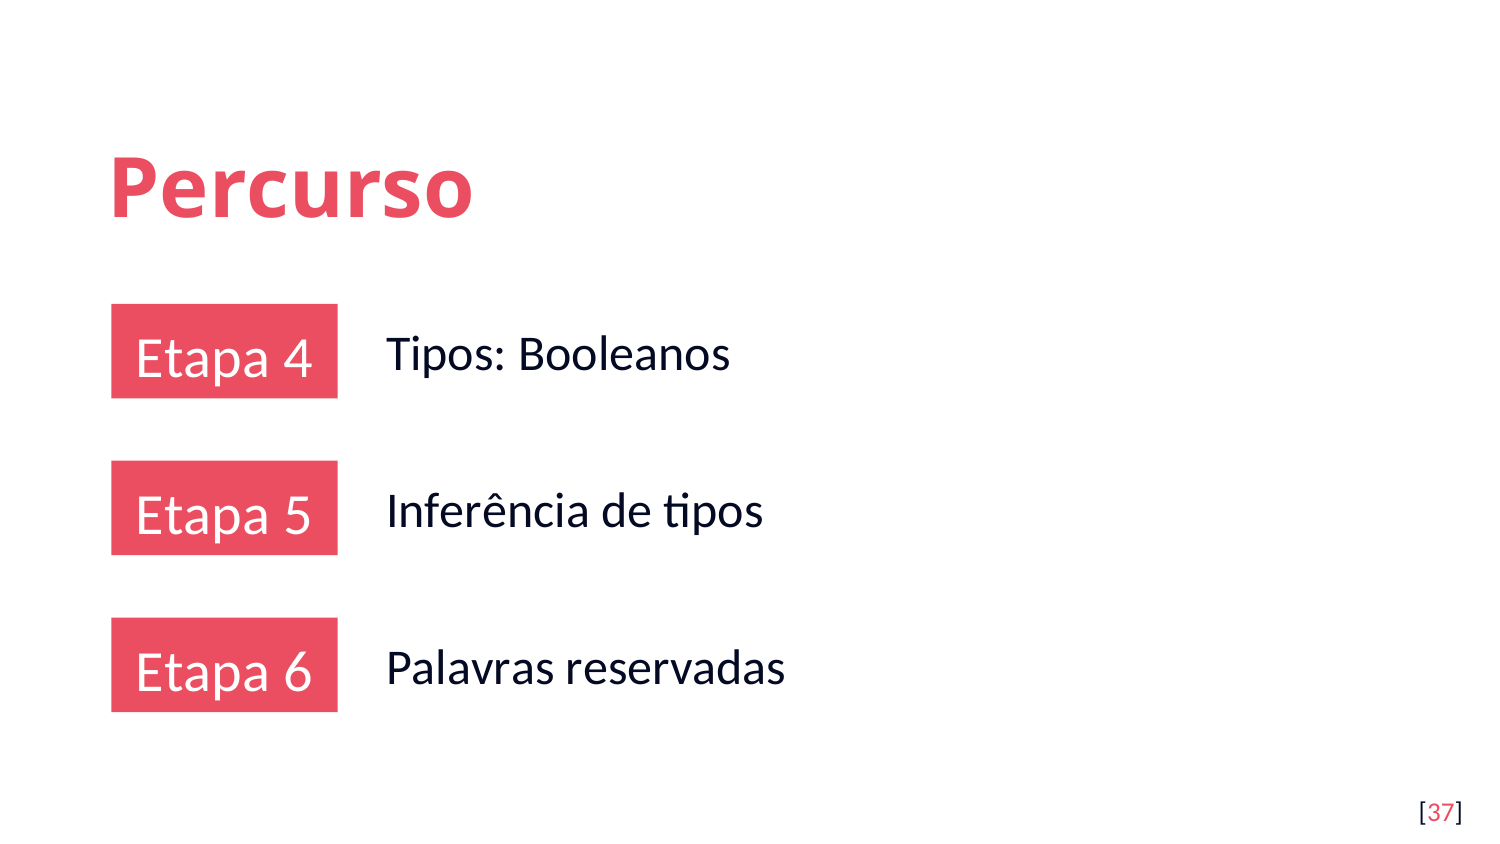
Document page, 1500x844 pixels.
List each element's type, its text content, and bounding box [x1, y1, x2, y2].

text_box Etapa 6 [111, 617, 338, 713]
text_box Tipos: Booleanos [371, 313, 1384, 389]
text_box Palavras reservadas [371, 627, 1384, 703]
text_box Etapa 5 [111, 460, 338, 556]
slide_number [37] [1403, 779, 1494, 844]
text_box Percurso [92, 104, 1309, 243]
text_box Inferência de tipos [371, 470, 1384, 546]
text_box Etapa 4 [111, 303, 338, 399]
